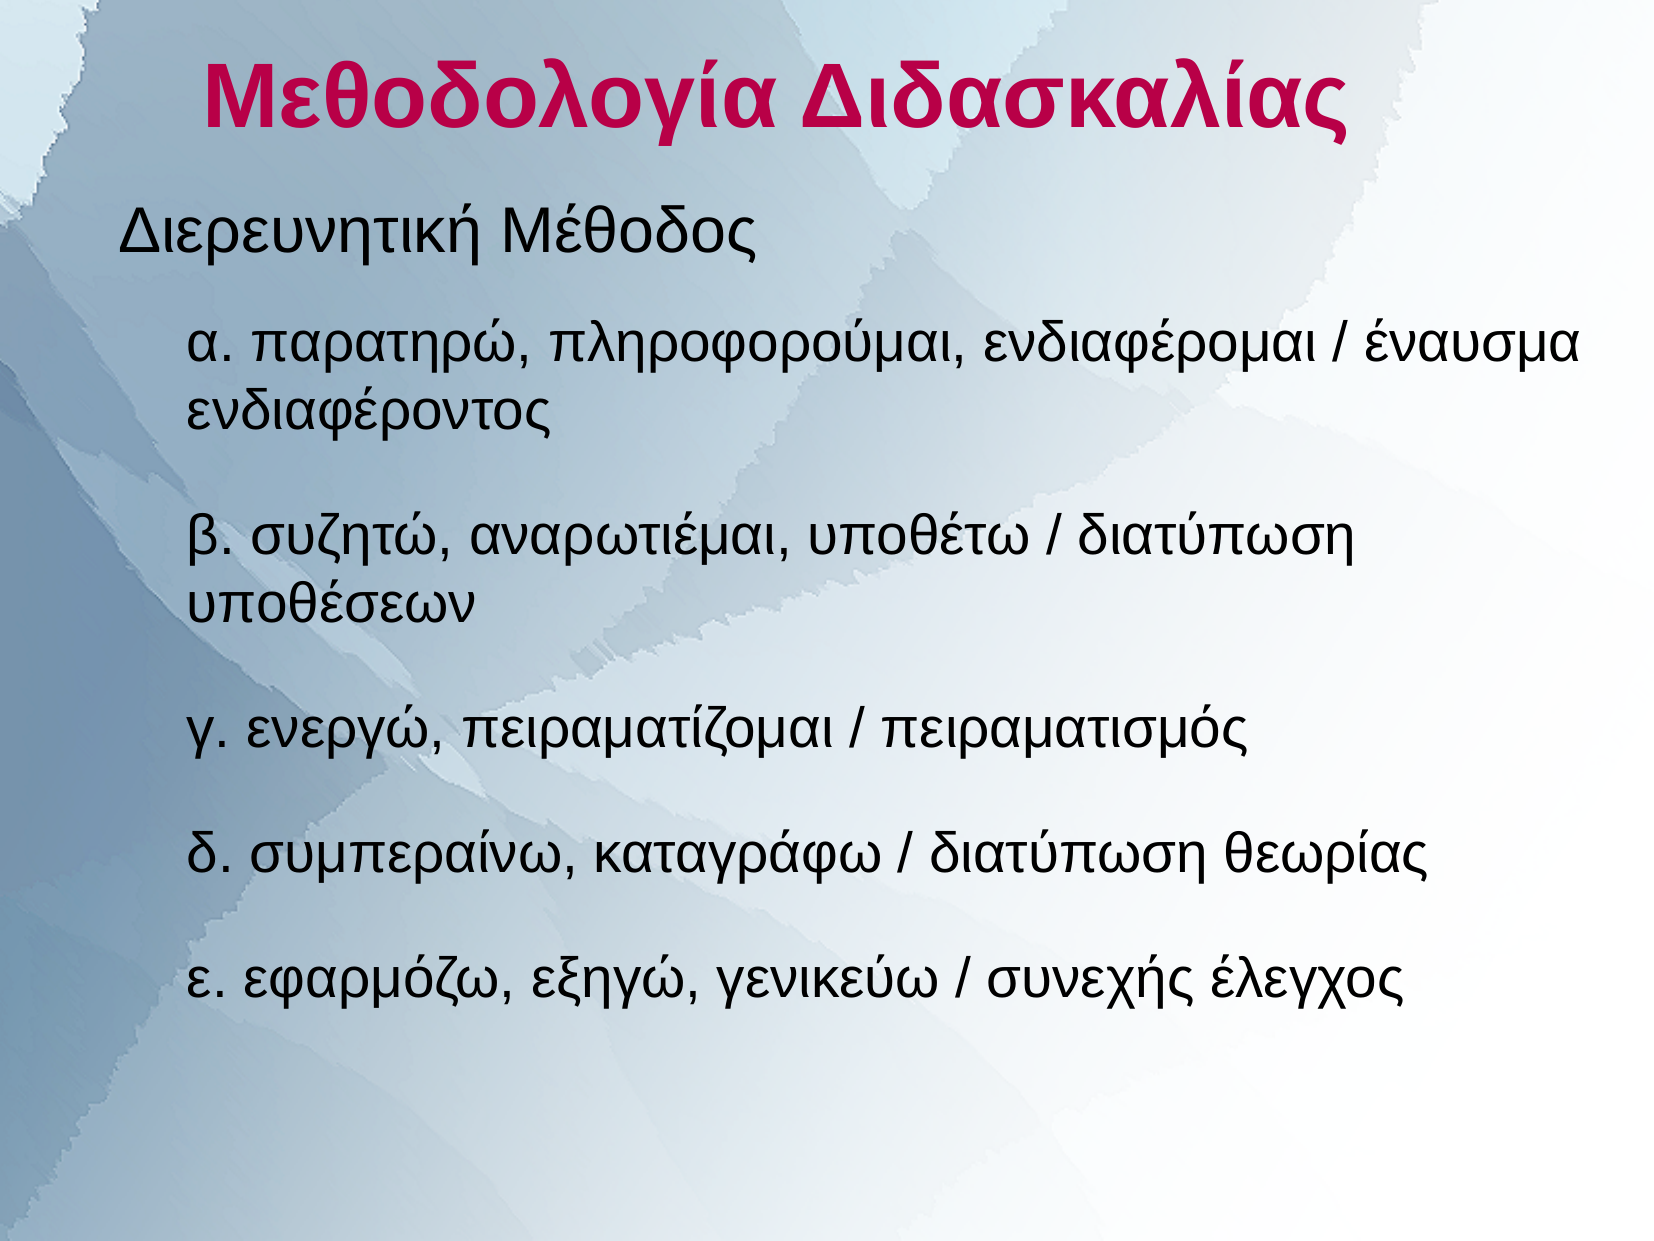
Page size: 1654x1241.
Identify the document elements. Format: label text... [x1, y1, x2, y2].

text_box Μεθοδολογία Διδασκαλίας [187, 37, 1368, 155]
picture [0, 0, 1654, 1241]
list Διερευνητική Μέθοδος α. παρατηρώ, πληροφορούμαι, ενδιαφέρομαι / έναυσμα ενδιαφέροντος β. συζητώ, αναρωτιέμαι, υποθέτω / διατύπωση υποθέσεων γ. ενεργώ, πειραματίζομαι / πειραματισμός δ. συμπεραίνω, καταγράφω / διατύπωση θεωρίας ε. εφαρμόζω, εξηγώ, γενικεύω / συνεχής έλεγχος [49, 187, 1613, 1013]
